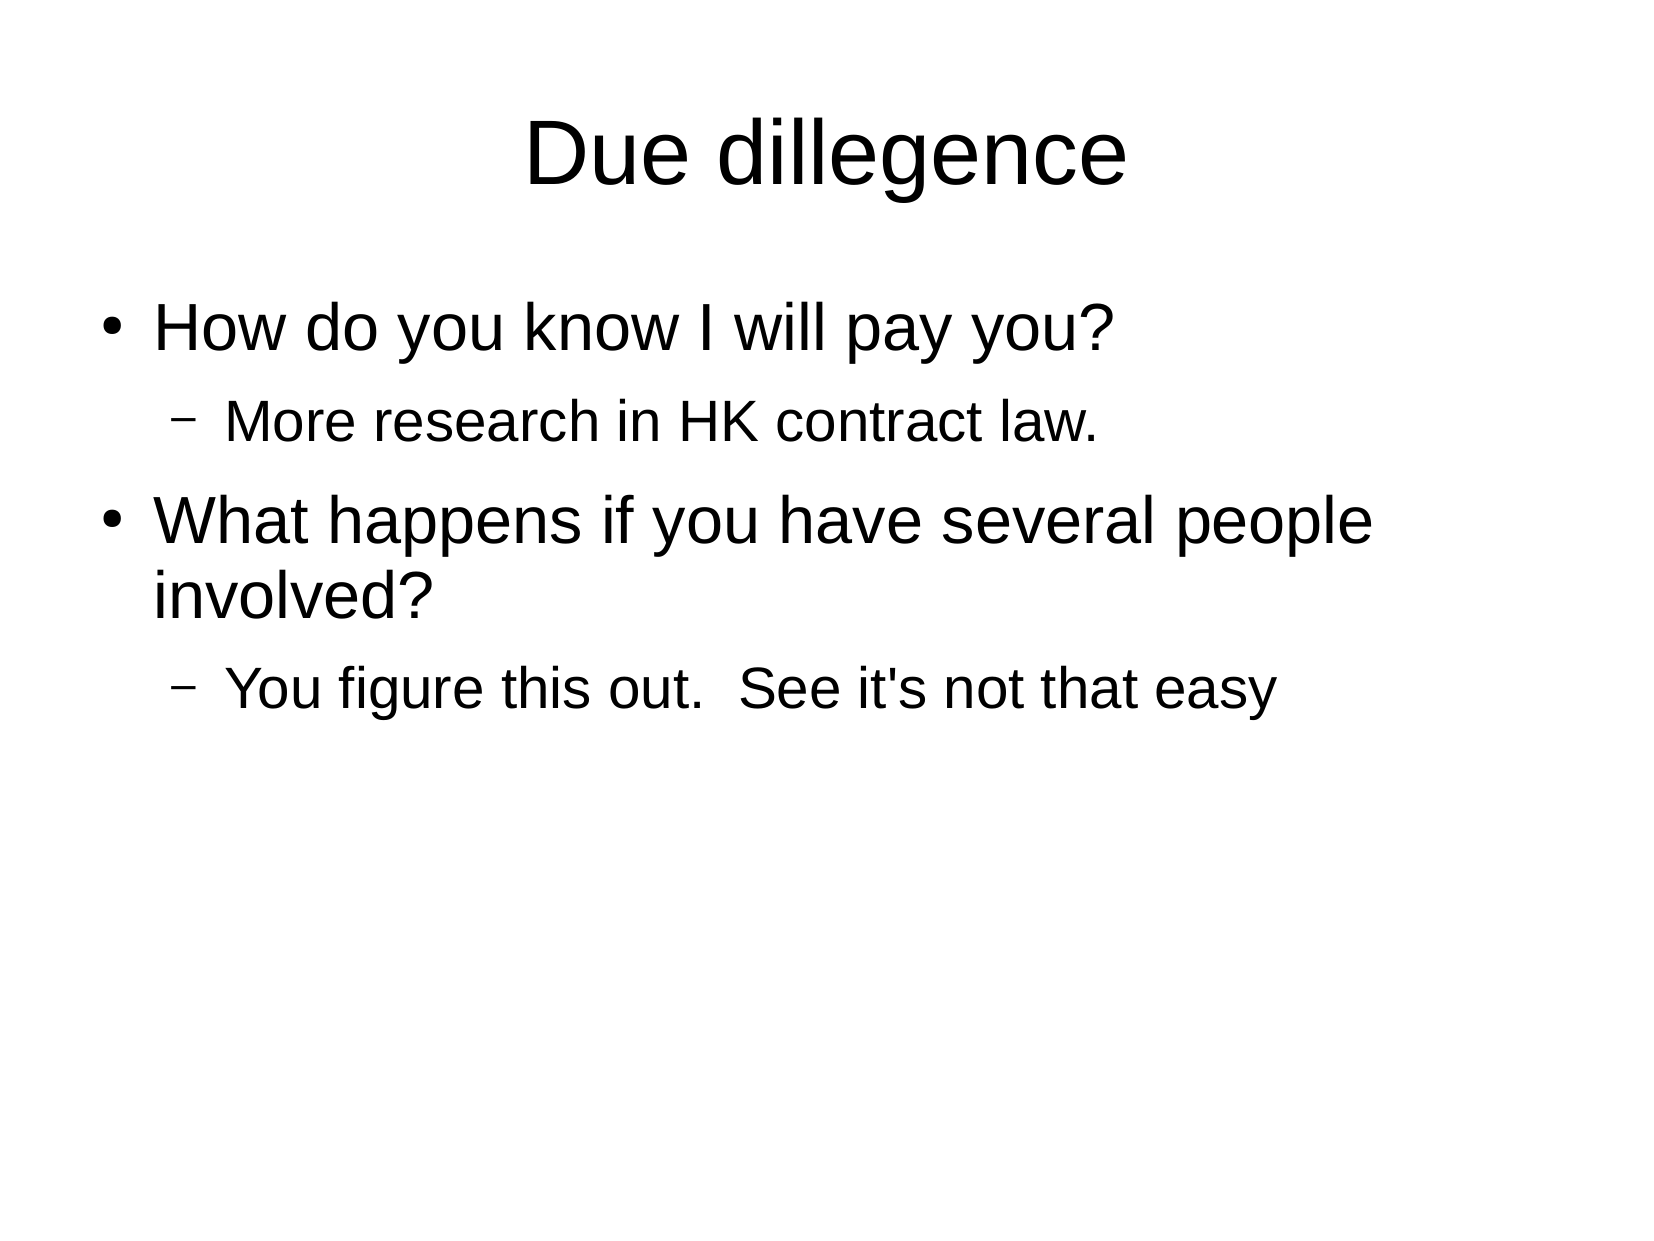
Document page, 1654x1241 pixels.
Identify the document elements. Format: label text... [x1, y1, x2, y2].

title Due dillegence [82, 49, 1571, 257]
list How do you know I will pay you? More research in HK contract law. What happens if you have several people involved? You figure this out. See it's not that easy [82, 290, 1571, 1010]
